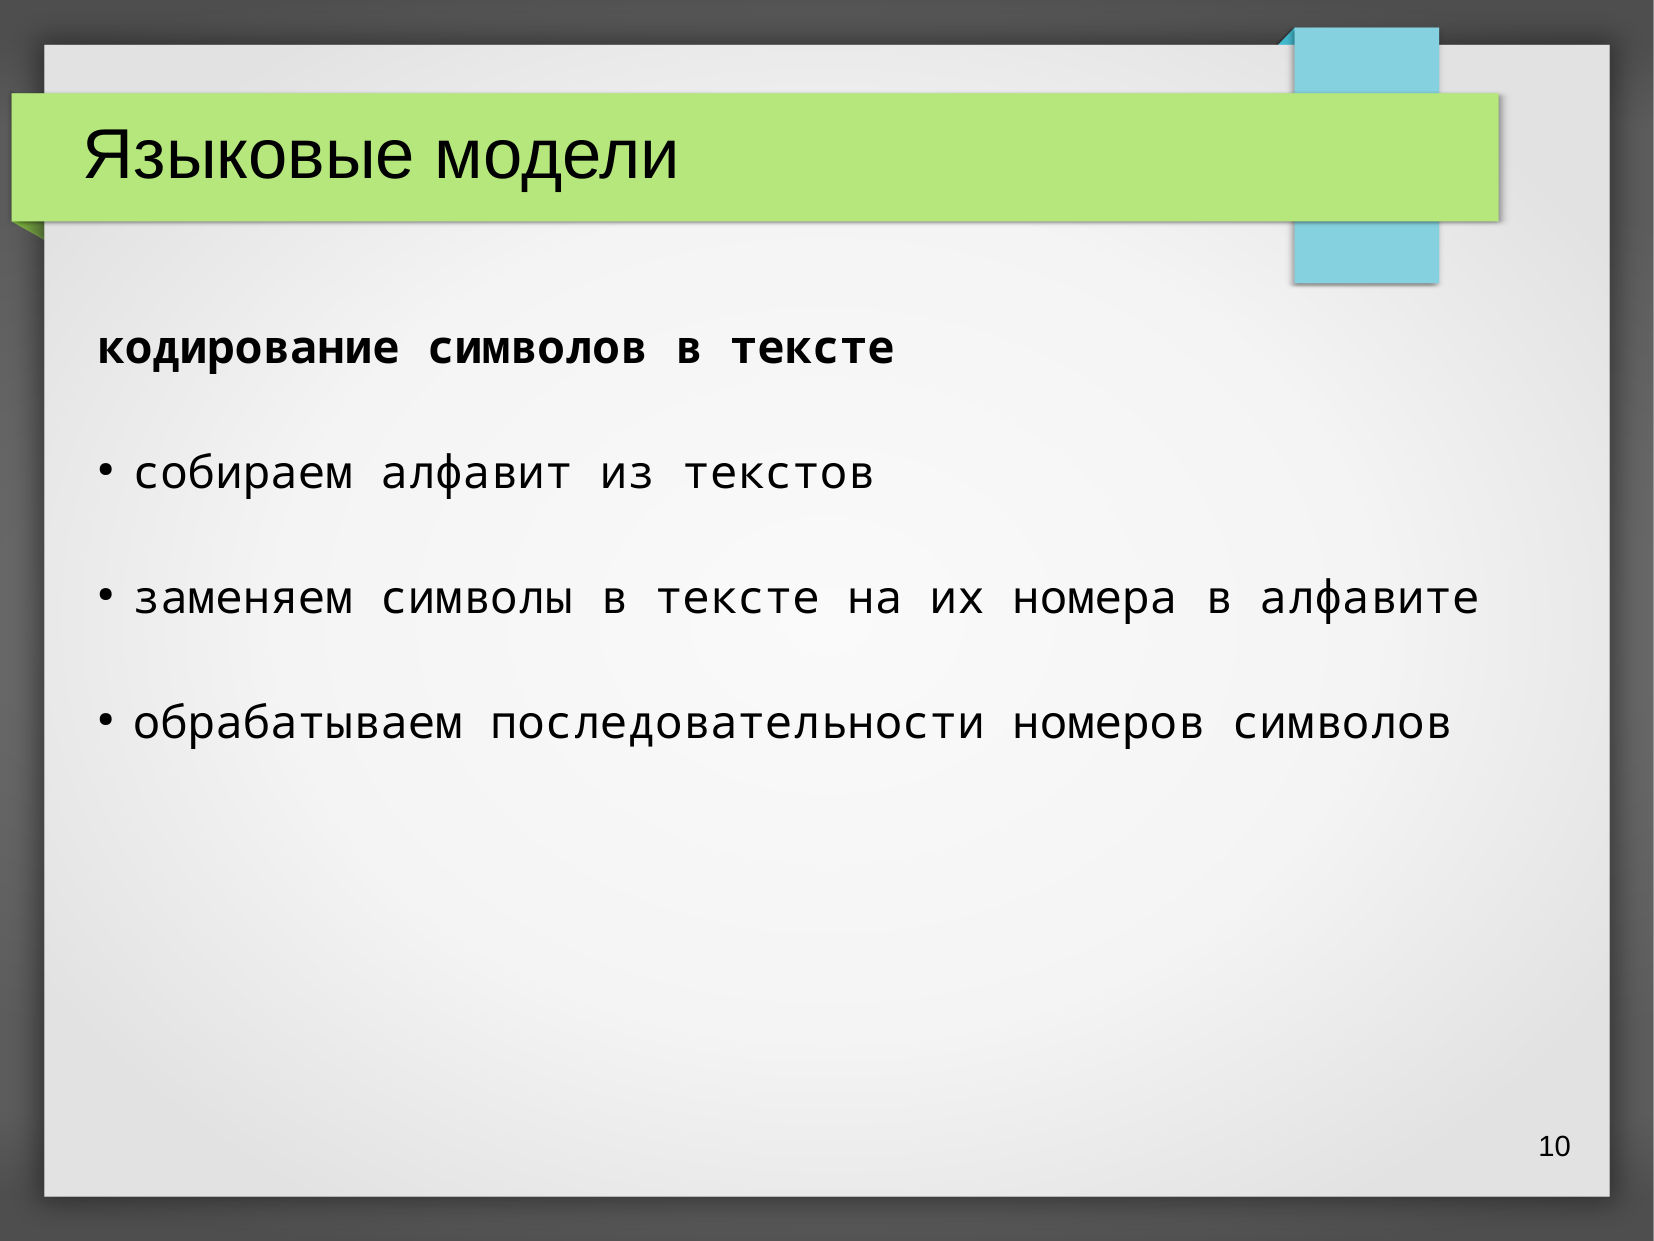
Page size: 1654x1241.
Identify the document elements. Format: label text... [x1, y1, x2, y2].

picture [0, 0, 1654, 1241]
title Языковые модели [82, 114, 1406, 194]
text_box кодирование символов в тексте собираем алфавит из текстов заменяем символы в тексте на их номера в алфавите обрабатываем последовательности номеров символов [82, 307, 1607, 1108]
